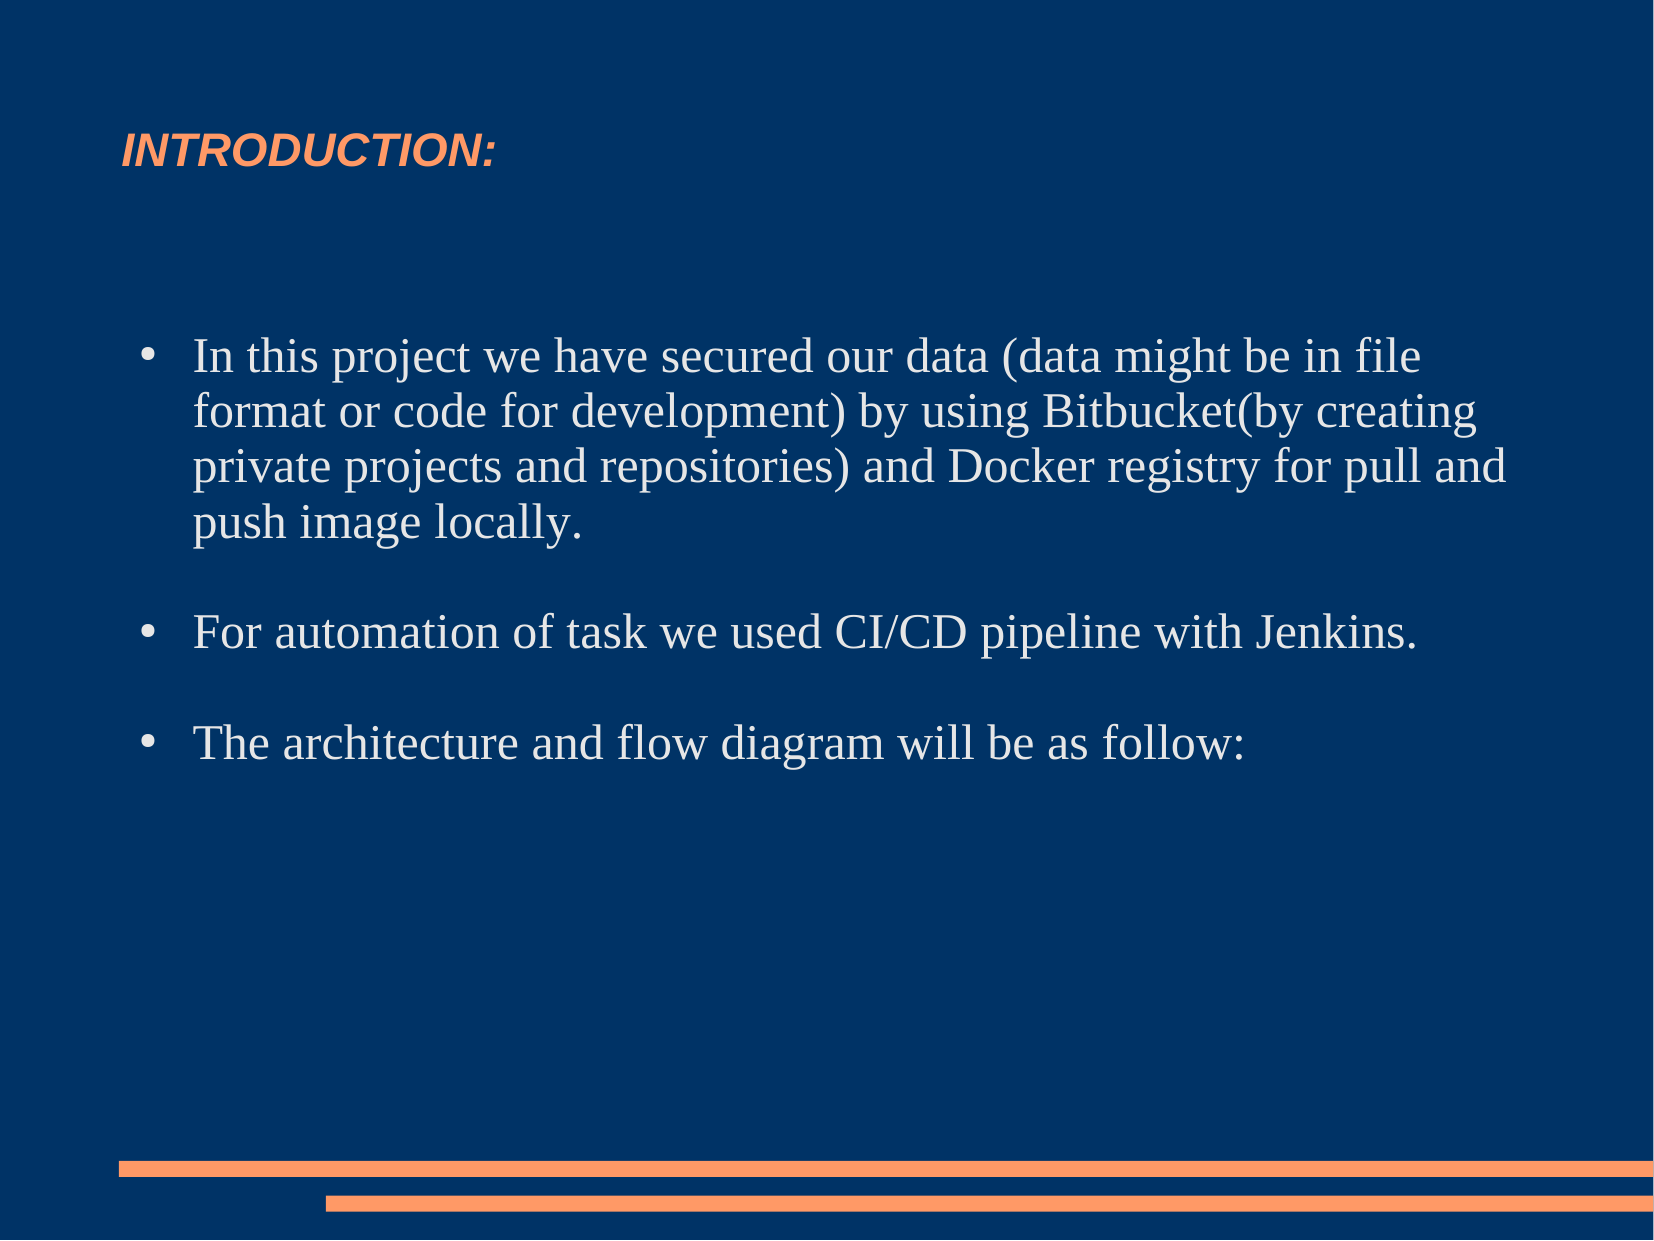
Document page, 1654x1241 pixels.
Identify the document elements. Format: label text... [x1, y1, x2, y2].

title INTRODUCTION: [121, 46, 1534, 254]
list In this project we have secured our data (data might be in file format or code for development) by using Bitbucket(by creating private projects and repositories) and Docker registry for pull and push image locally. For automation of task we used CI/CD pipeline with Jenkins. The architecture and flow diagram will be as follow: [121, 327, 1561, 1138]
